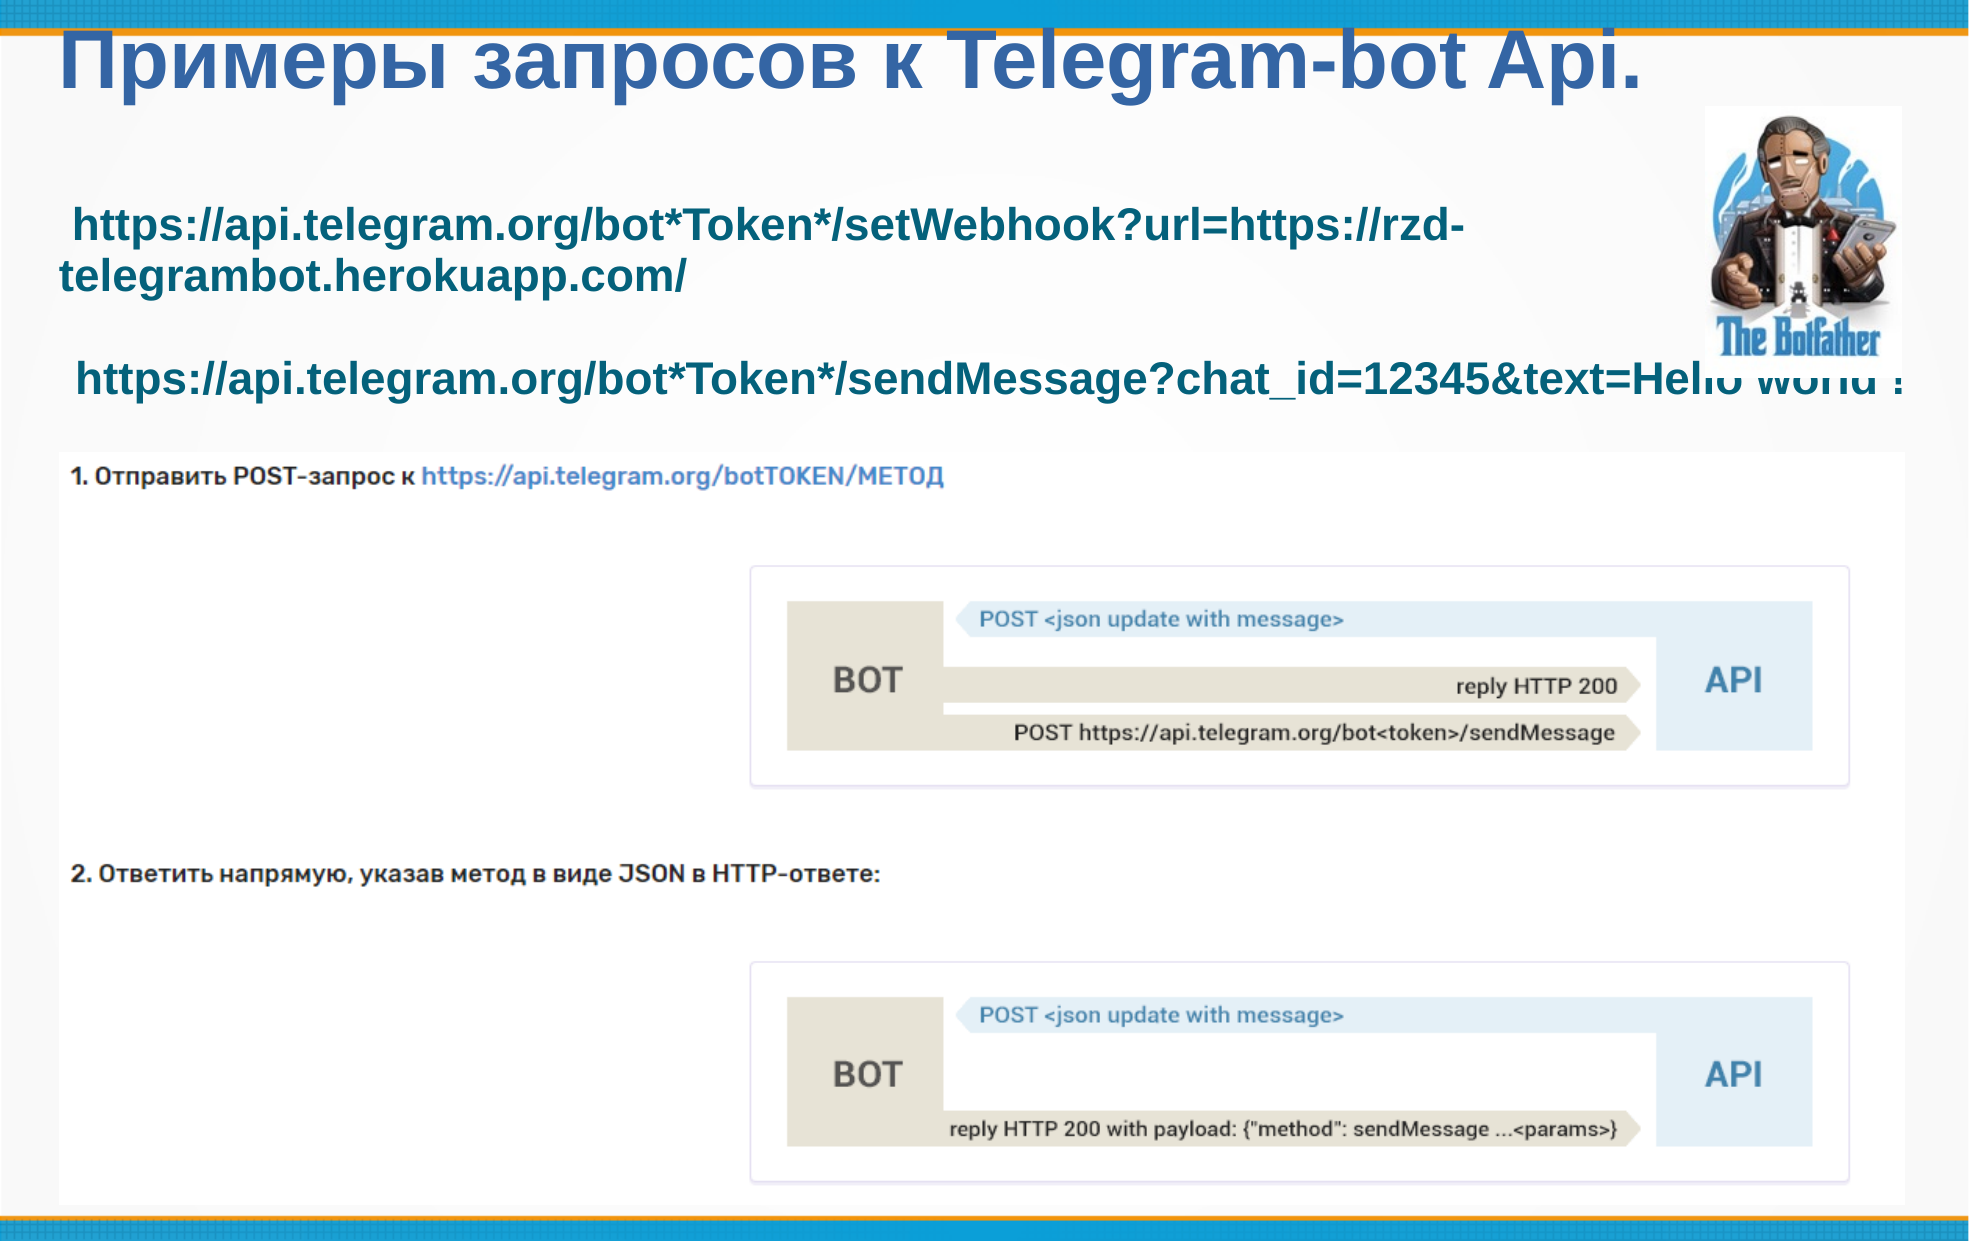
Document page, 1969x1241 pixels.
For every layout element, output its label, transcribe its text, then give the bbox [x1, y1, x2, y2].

picture [0, 0, 1905, 1241]
picture [1705, 106, 1902, 378]
subtitle Примеры запросов к Telegram-bot Api. https://api.telegram.org/bot*Token*/setWebhook?url=https://rzd- telegrambot.herokuapp.com/ https://api.telegram.org/bot*Token*/sendMessage?chat_id=12345&text=Hello world ! [59, 0, 1969, 1241]
